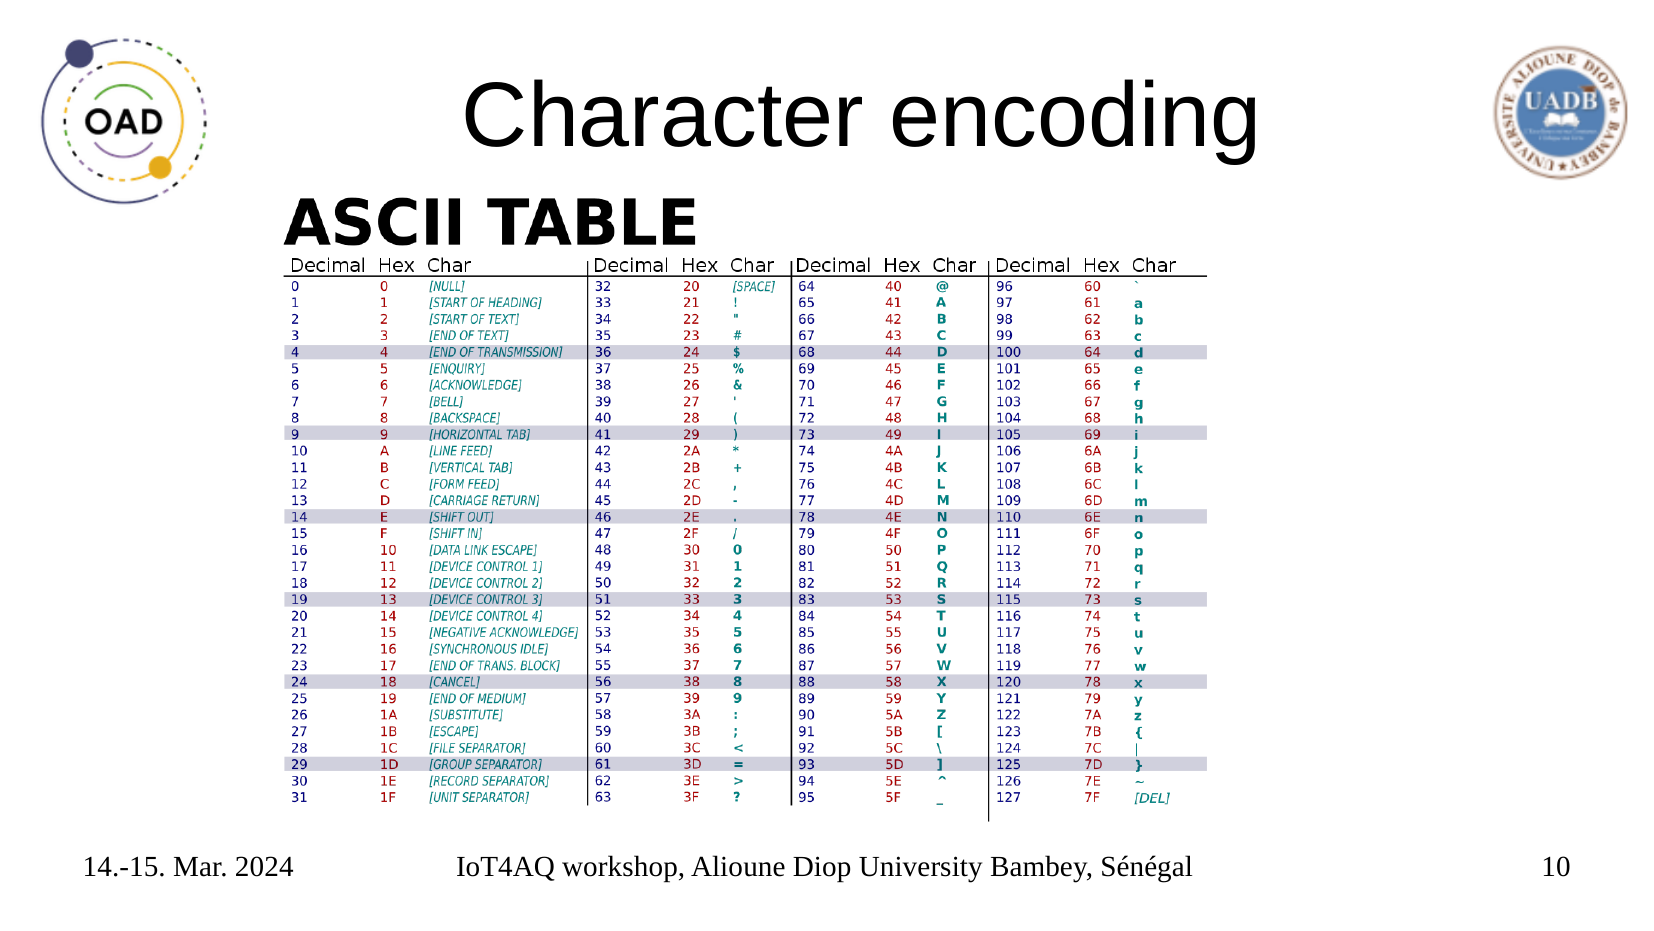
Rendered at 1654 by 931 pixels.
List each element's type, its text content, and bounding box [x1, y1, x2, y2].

picture [0, 24, 242, 225]
title Character encoding [278, 37, 1446, 193]
picture [262, 185, 1225, 825]
picture [1482, 37, 1641, 188]
